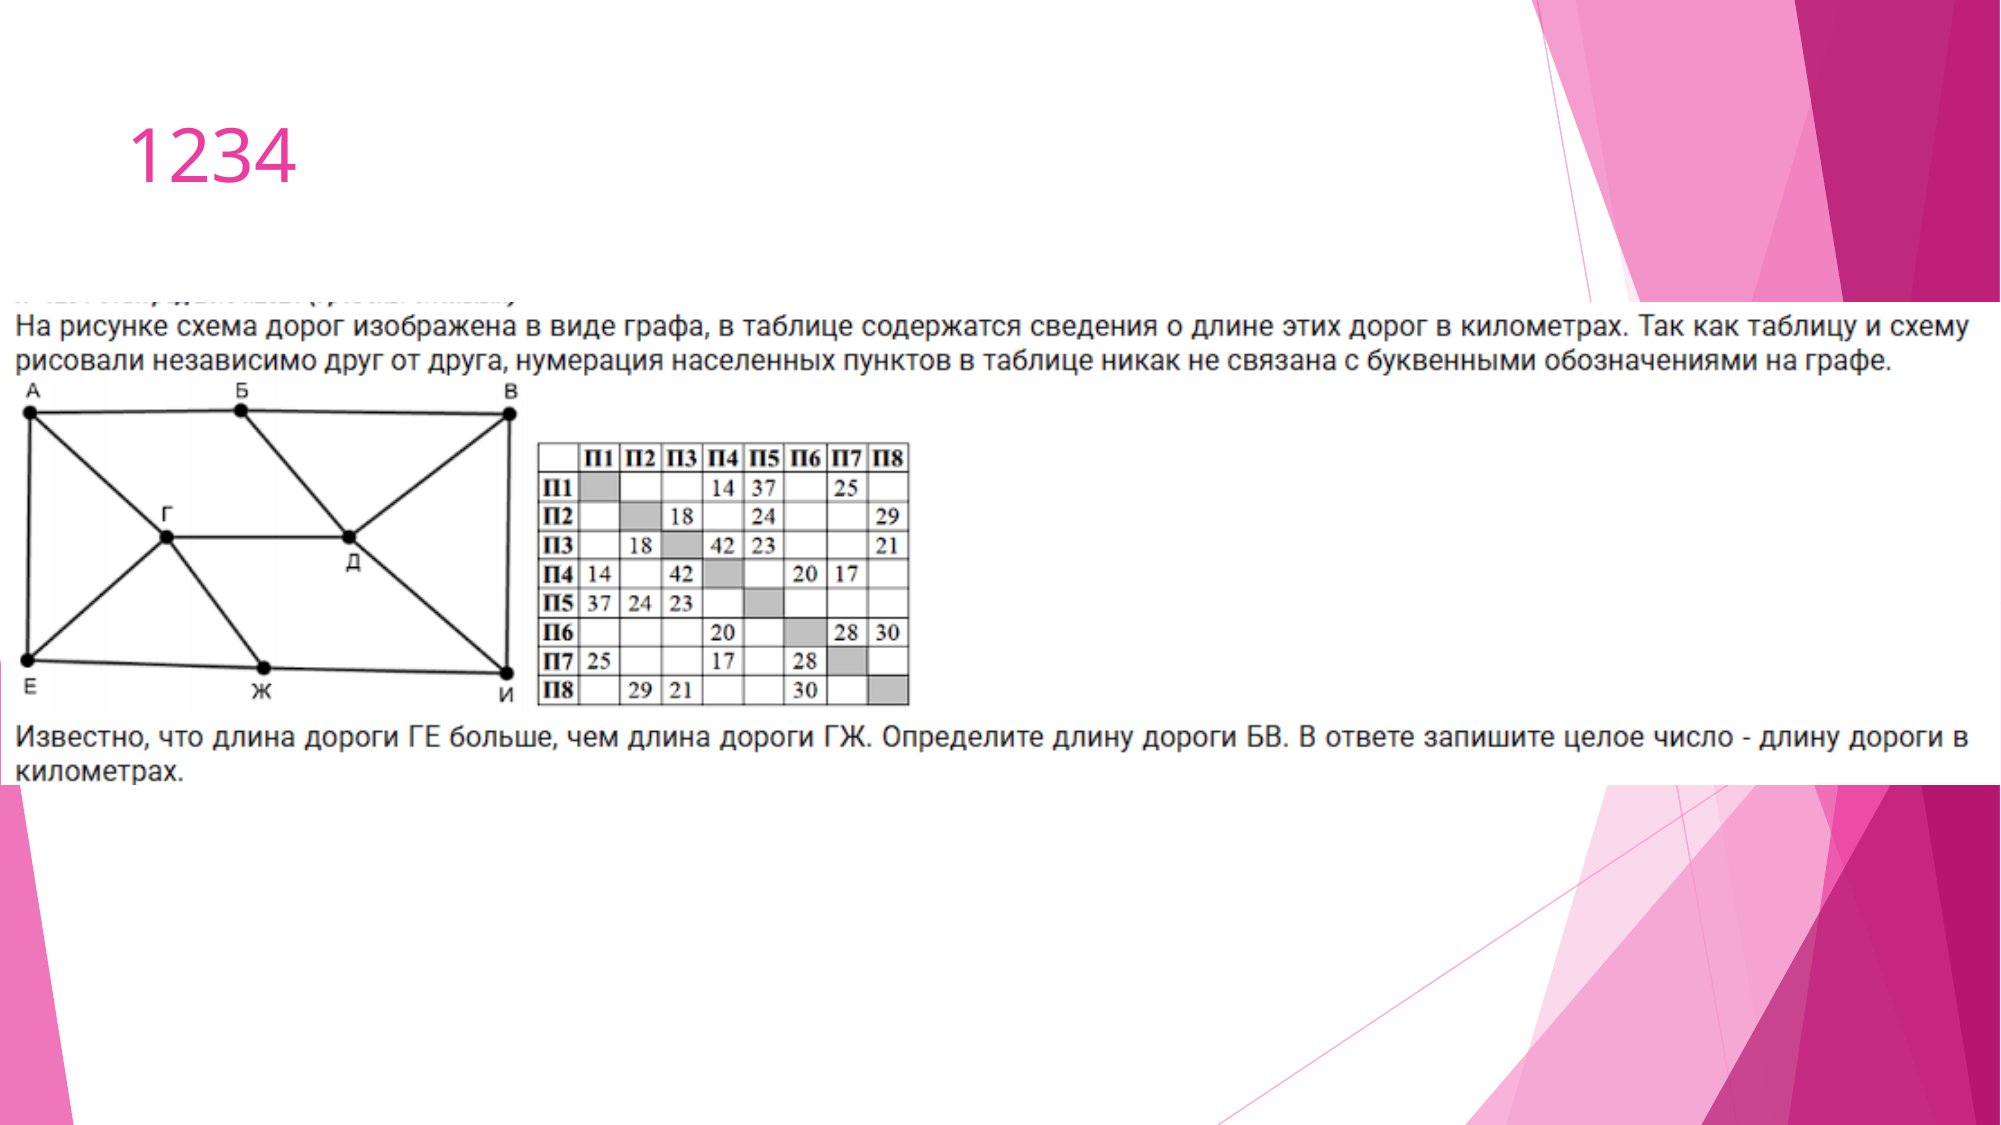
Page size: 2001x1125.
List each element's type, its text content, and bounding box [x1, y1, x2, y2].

picture [1, 302, 2000, 785]
title 1234 [111, 99, 1522, 302]
